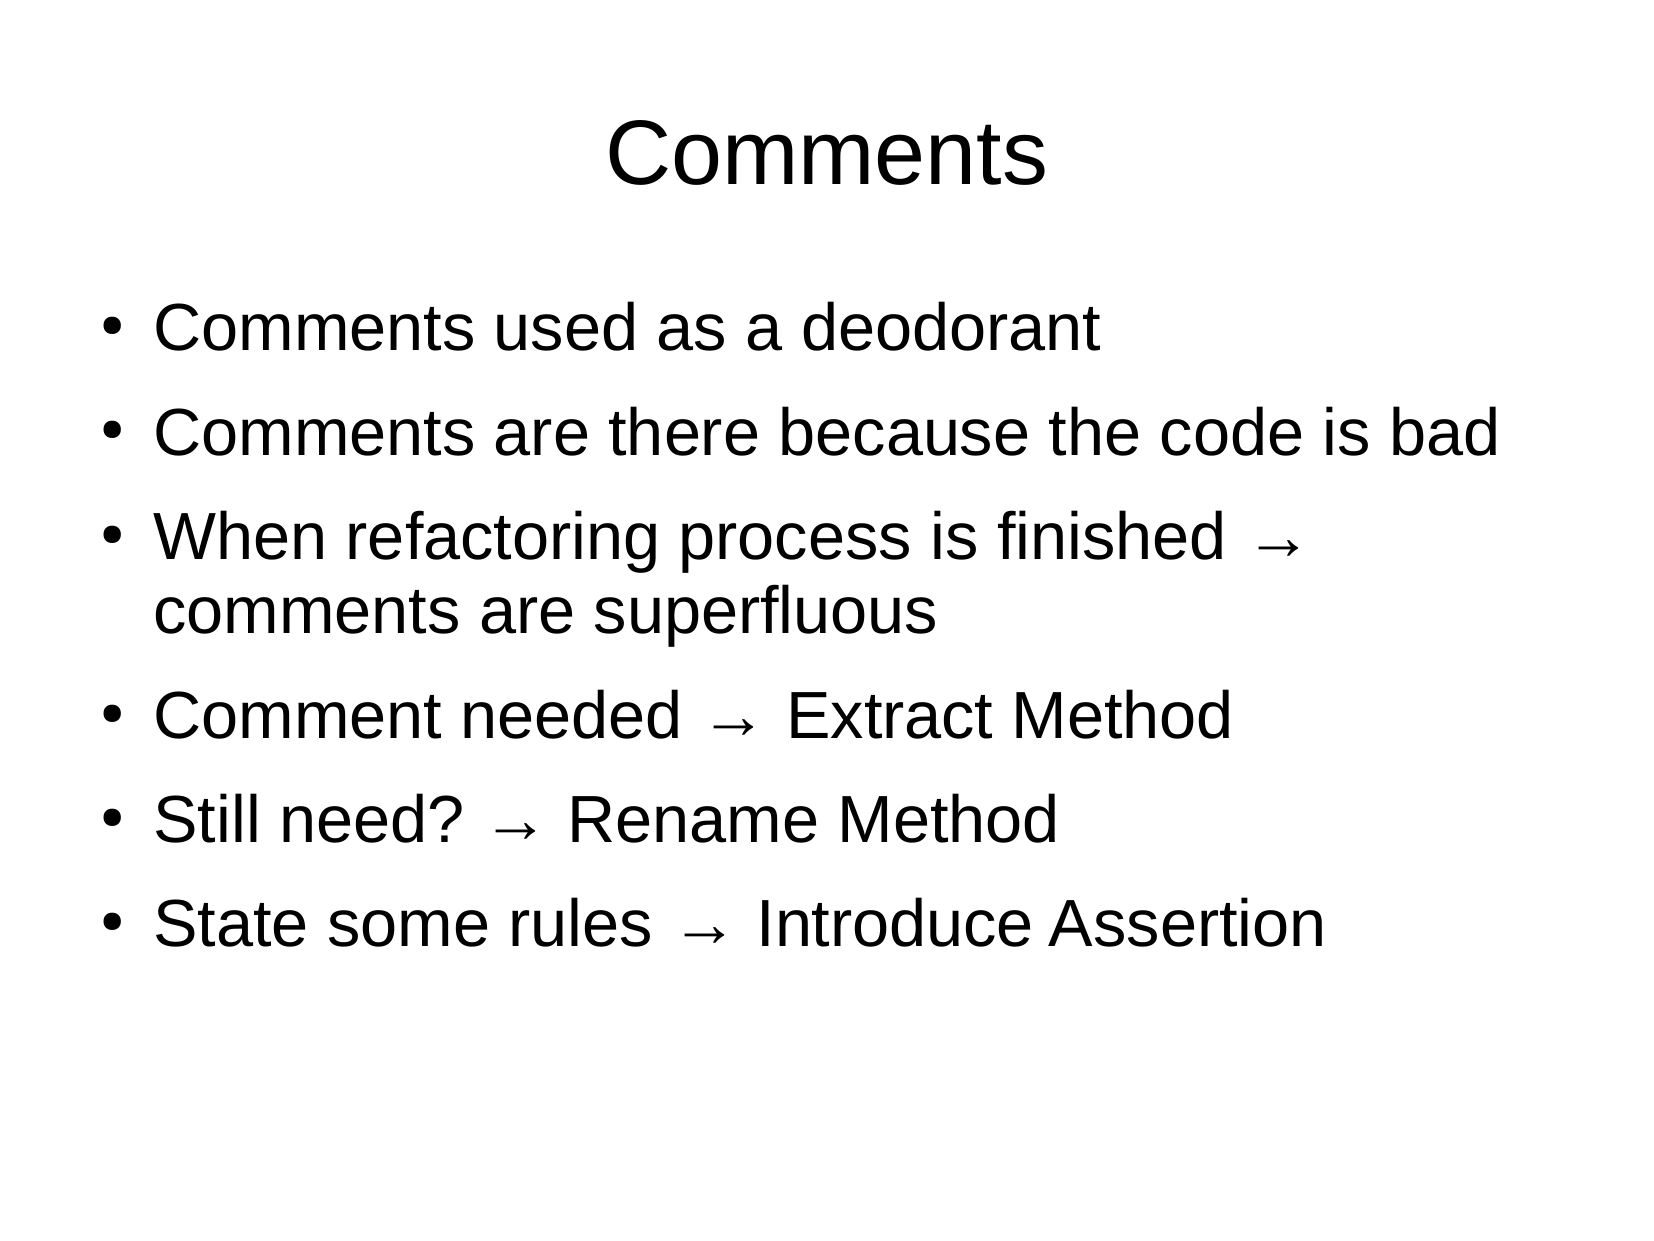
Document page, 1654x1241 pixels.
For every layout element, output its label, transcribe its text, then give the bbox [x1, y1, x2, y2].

title Comments [82, 49, 1571, 257]
list Comments used as a deodorant Comments are there because the code is bad When refactoring process is finished → comments are superfluous Comment needed → Extract Method Still need? → Rename Method State some rules → Introduce Assertion [82, 290, 1571, 1010]
